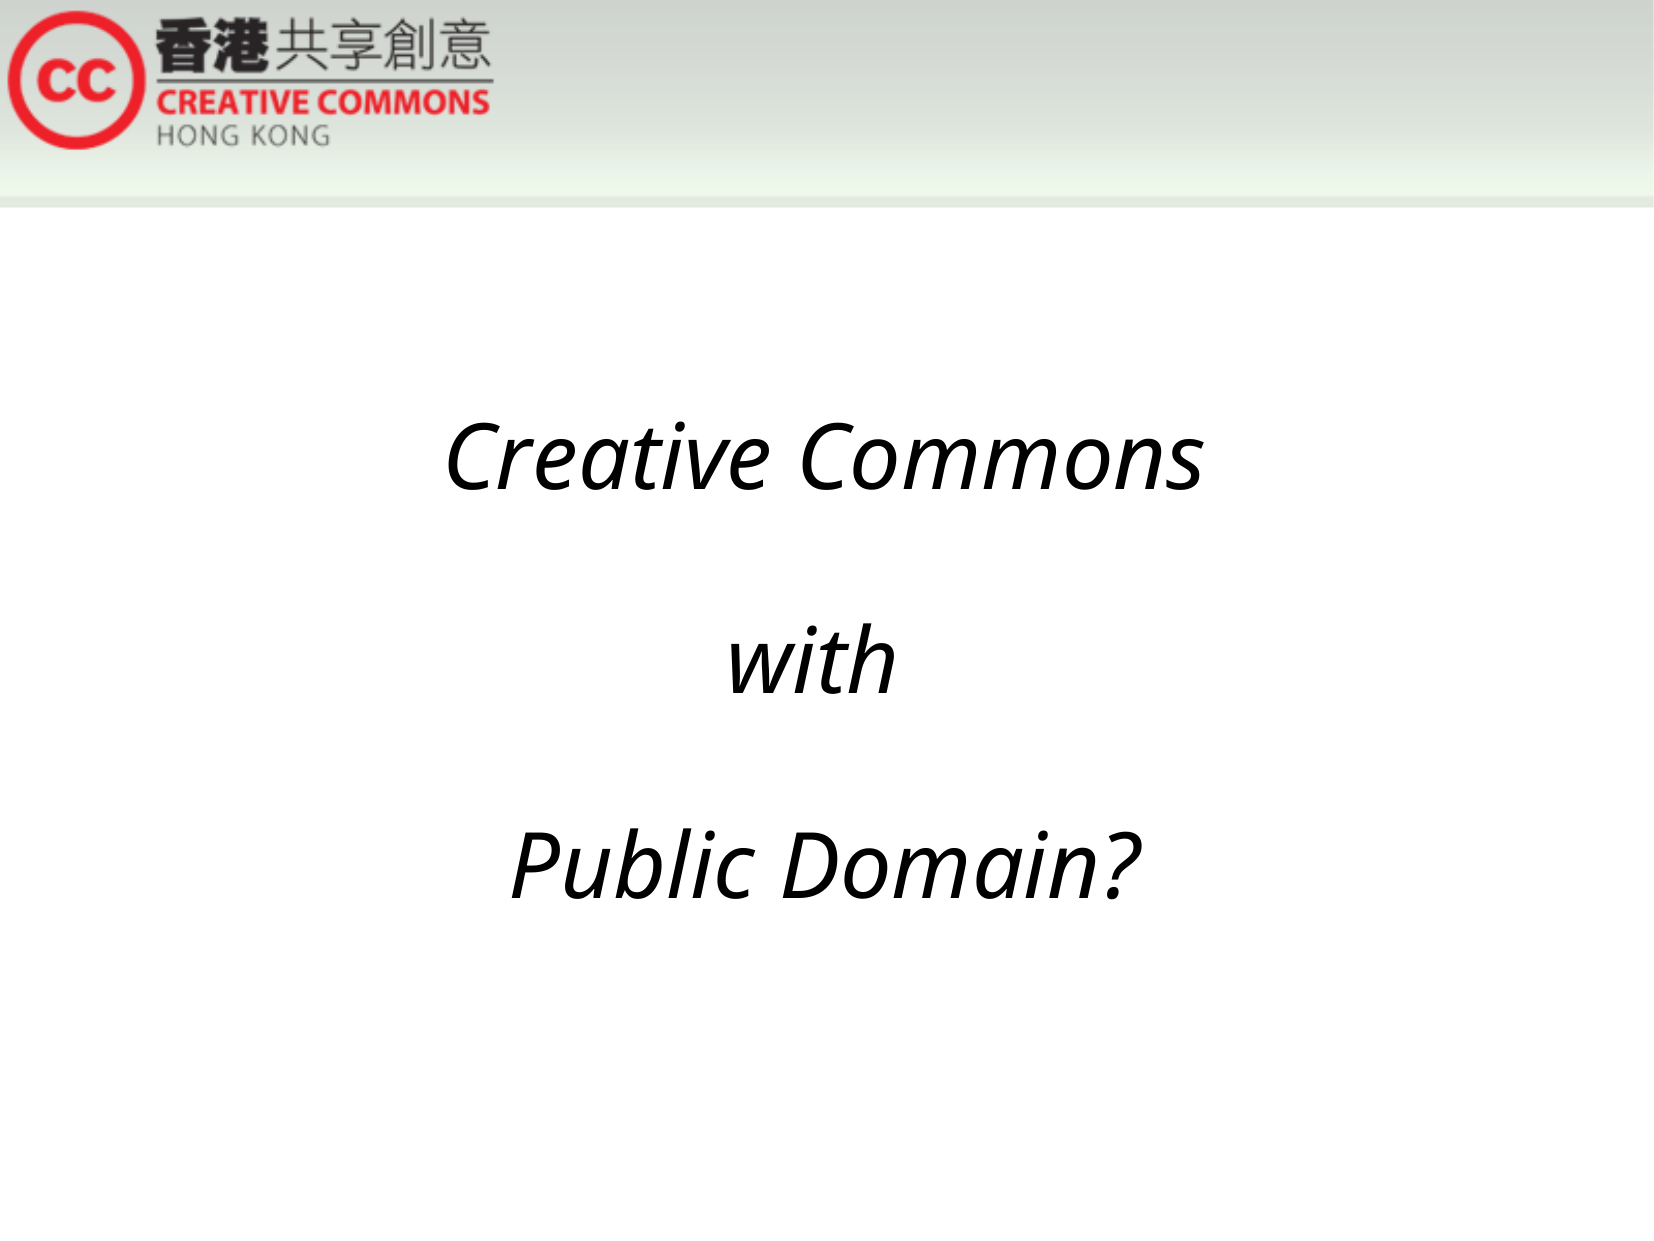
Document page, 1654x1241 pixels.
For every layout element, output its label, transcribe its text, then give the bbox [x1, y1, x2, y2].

text_box Creative Commons with Public Domain? [80, 205, 1569, 1217]
picture [0, 0, 1654, 1241]
